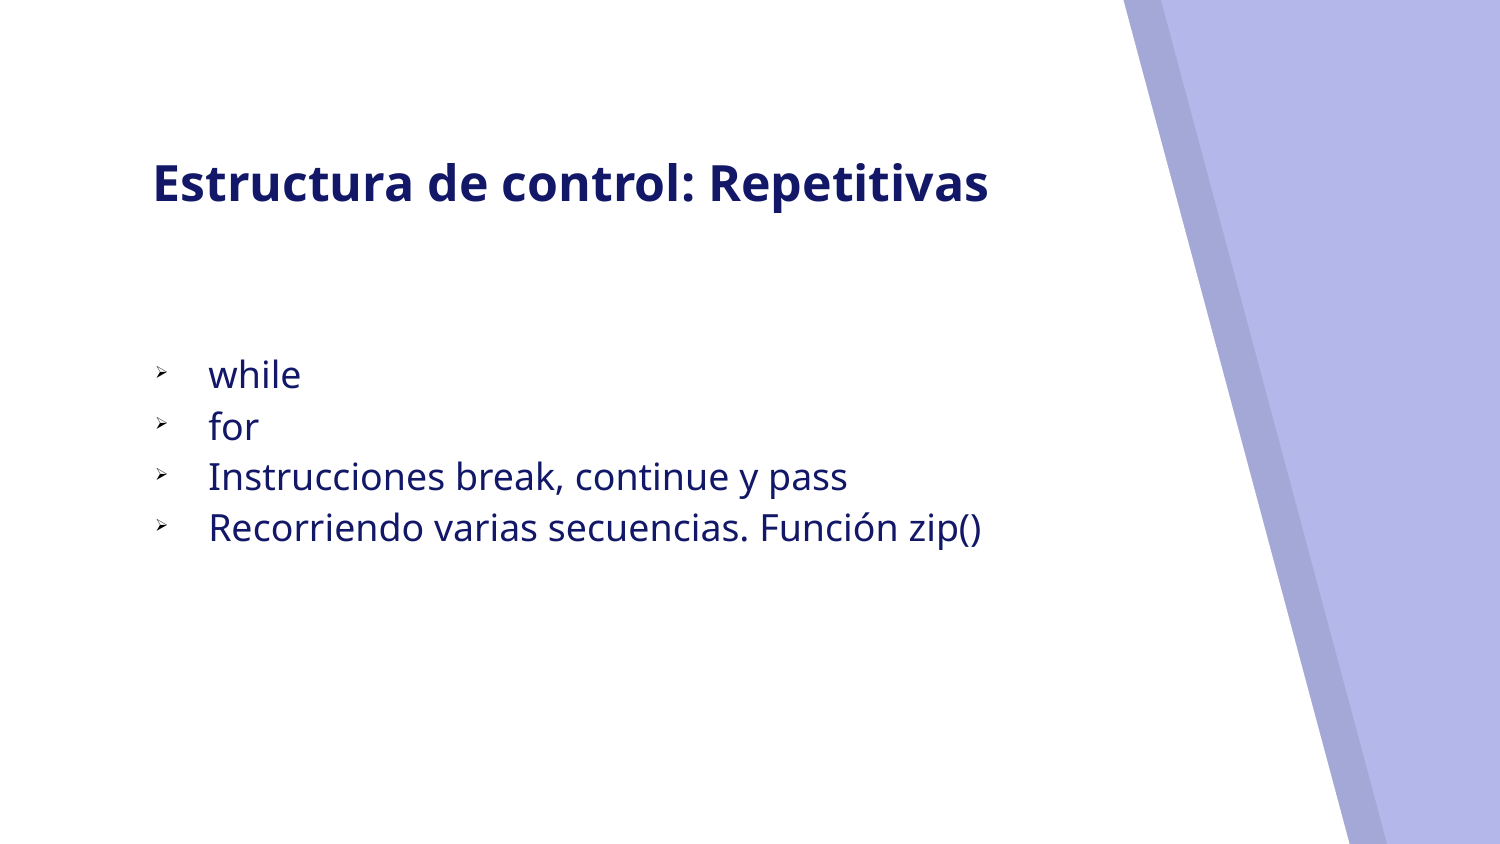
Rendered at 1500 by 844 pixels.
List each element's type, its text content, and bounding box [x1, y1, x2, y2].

list while for Instrucciones break, continue y pass Recorriendo varias secuencias. Función zip() [137, 246, 1099, 844]
title Estructura de control: Repetitivas [137, 146, 1011, 227]
